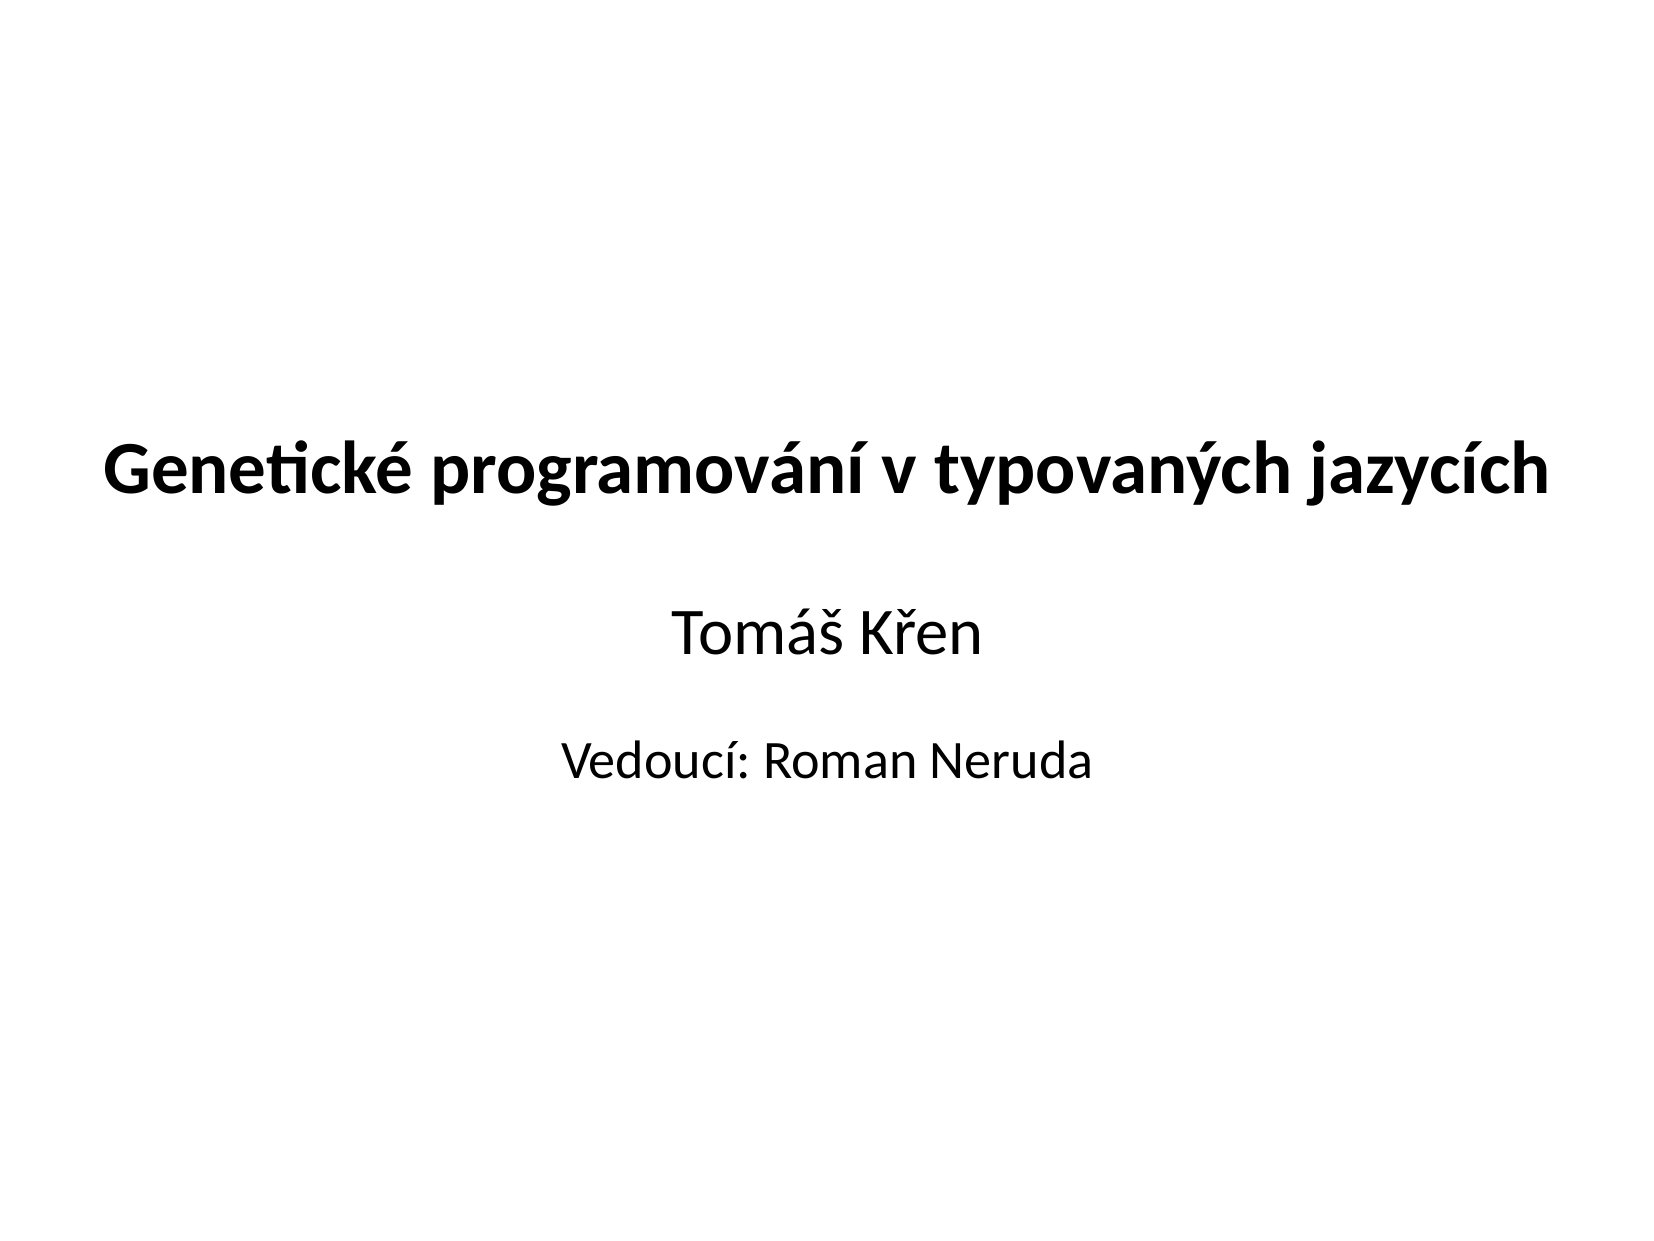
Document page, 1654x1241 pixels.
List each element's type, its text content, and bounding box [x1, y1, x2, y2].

subtitle Genetické programování v typovaných jazycích Tomáš Křen Vedoucí: Roman Neruda [19, 0, 1636, 1241]
